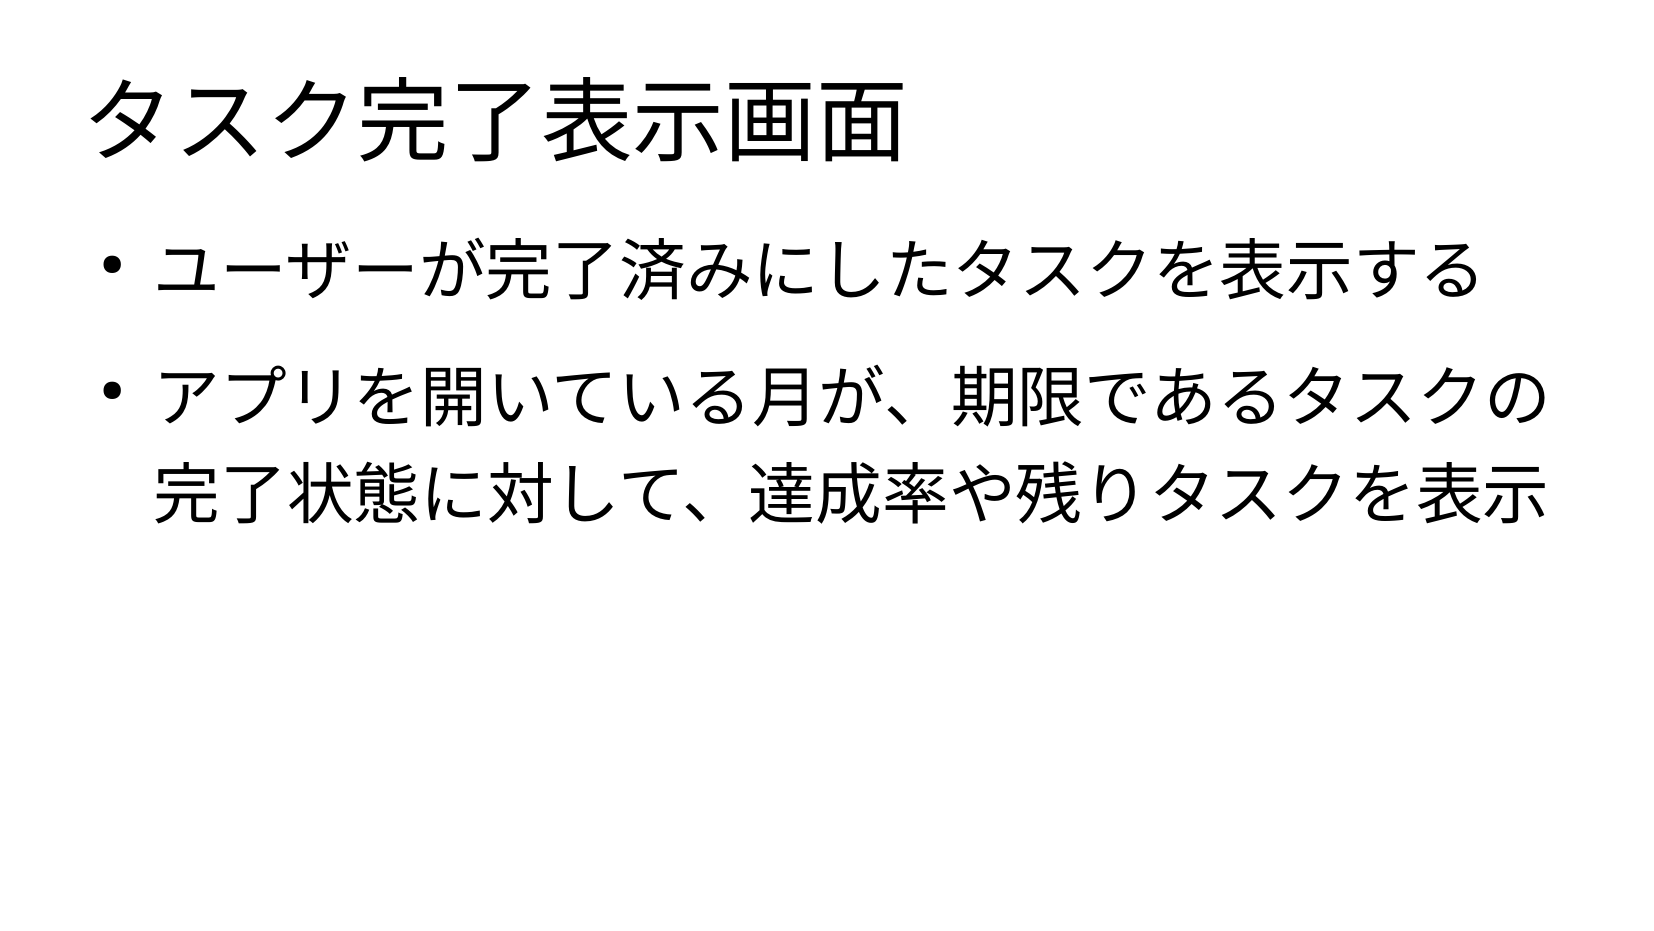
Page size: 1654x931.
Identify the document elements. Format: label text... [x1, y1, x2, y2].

title タスク完了表示画面 [82, 37, 1571, 193]
list ユーザーが完了済みにしたタスクを表示する アプリを開いている月が、期限であるタスクの完了状態に対して、達成率や残りタスクを表示 [82, 217, 1571, 758]
